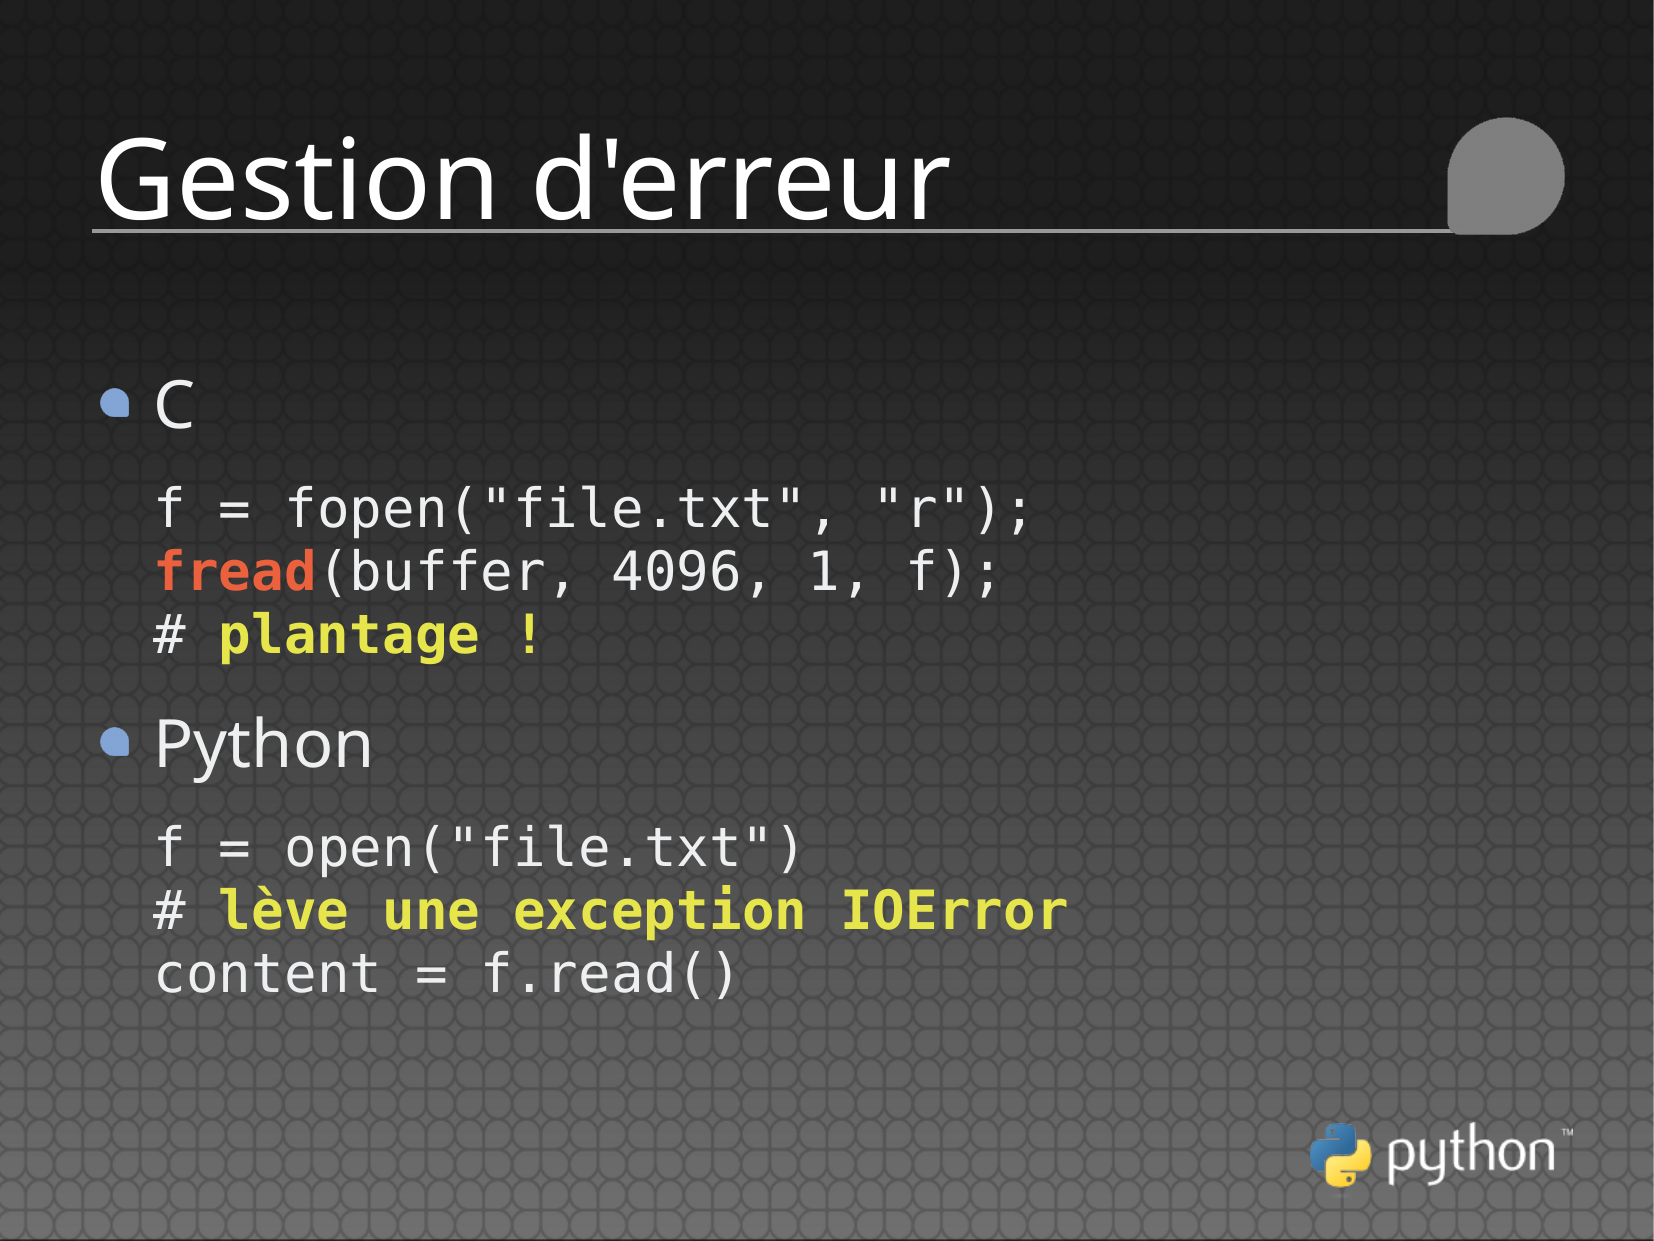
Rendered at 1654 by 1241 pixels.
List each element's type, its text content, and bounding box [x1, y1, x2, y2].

list C f = fopen("file.txt", "r"); fread(buffer, 4096, 1, f); # plantage ! Python f = open("file.txt") # lève une exception IOError content = f.read() [82, 237, 1571, 1041]
picture [0, 0, 1654, 1241]
title Gestion d'erreur [94, 100, 1426, 251]
